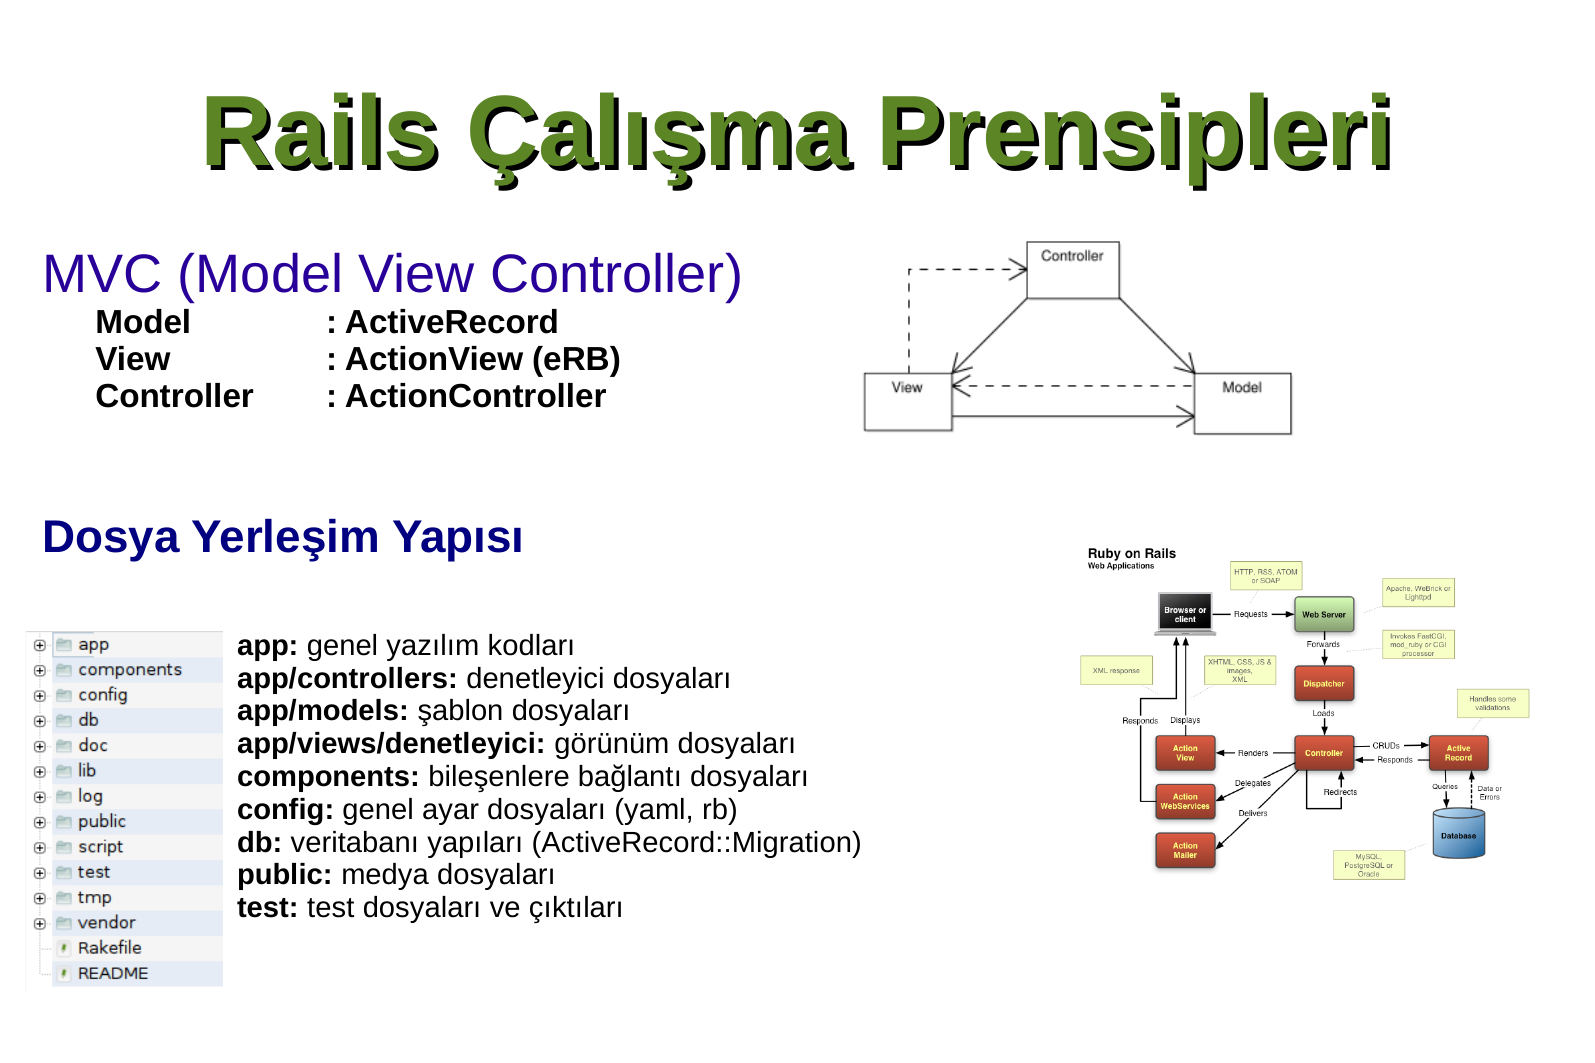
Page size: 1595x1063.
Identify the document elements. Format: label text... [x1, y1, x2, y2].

title Rails Çalışma Prensipleri [79, 42, 1515, 220]
picture [1073, 537, 1536, 886]
picture [859, 236, 1300, 443]
list MVC (Model View Controller) Model : ActiveRecord View : ActionView (eRB) Controller : ActionController Dosya Yerleşim Yapısı app: genel yazılım kodları app/controllers: denetleyici dosyaları app/models: şablon dosyaları app/views/denetleyici: görünüm dosyaları components: bileşenlere bağlantı dosyaları config: genel ayar dosyaları (yaml, rb) db: veritabanı yapıları (ActiveRecord::Migration) public: medya dosyaları test: test dosyaları ve çıktıları [24, 243, 945, 1063]
picture [25, 631, 223, 993]
